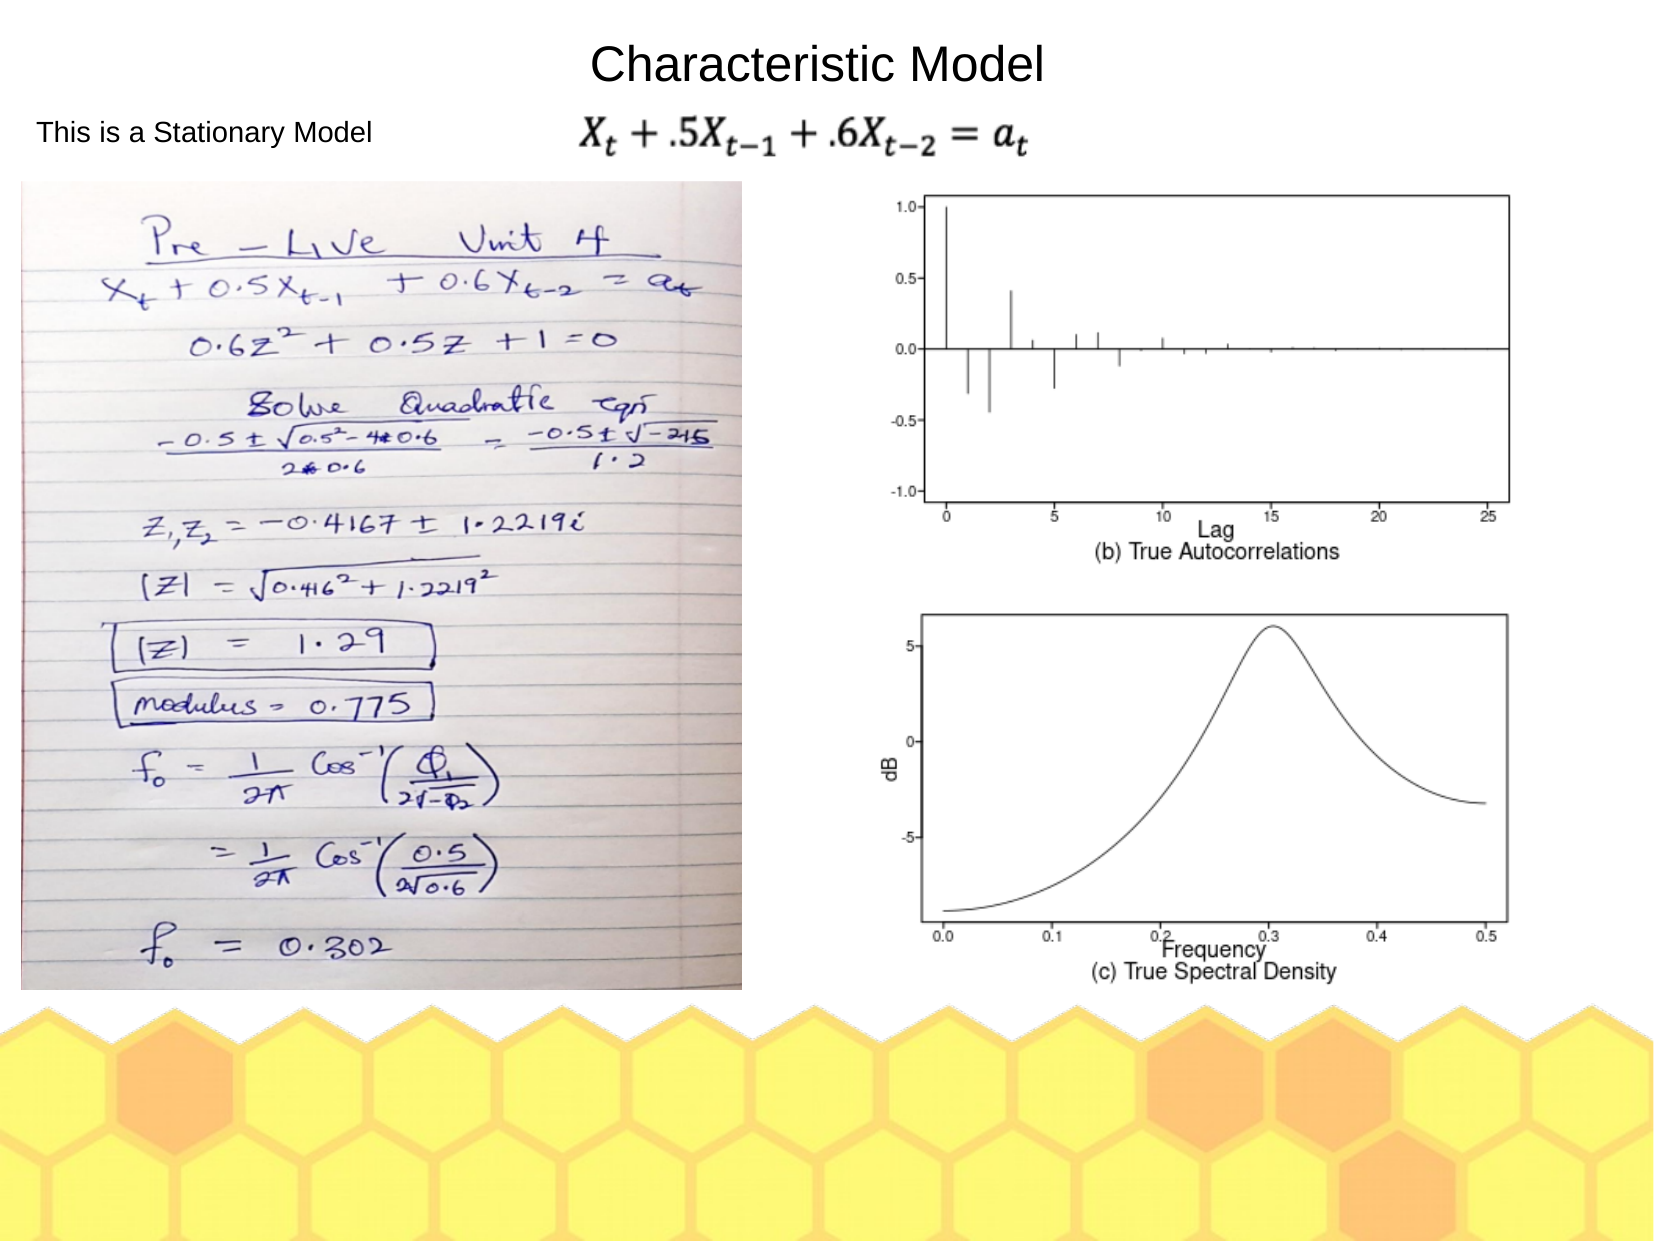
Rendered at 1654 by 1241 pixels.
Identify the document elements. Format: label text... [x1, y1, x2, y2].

picture [0, 93, 1654, 1241]
text_box This is a Stationary Model [21, 75, 451, 165]
picture [21, 179, 742, 991]
title Characteristic Model [82, 0, 1571, 121]
